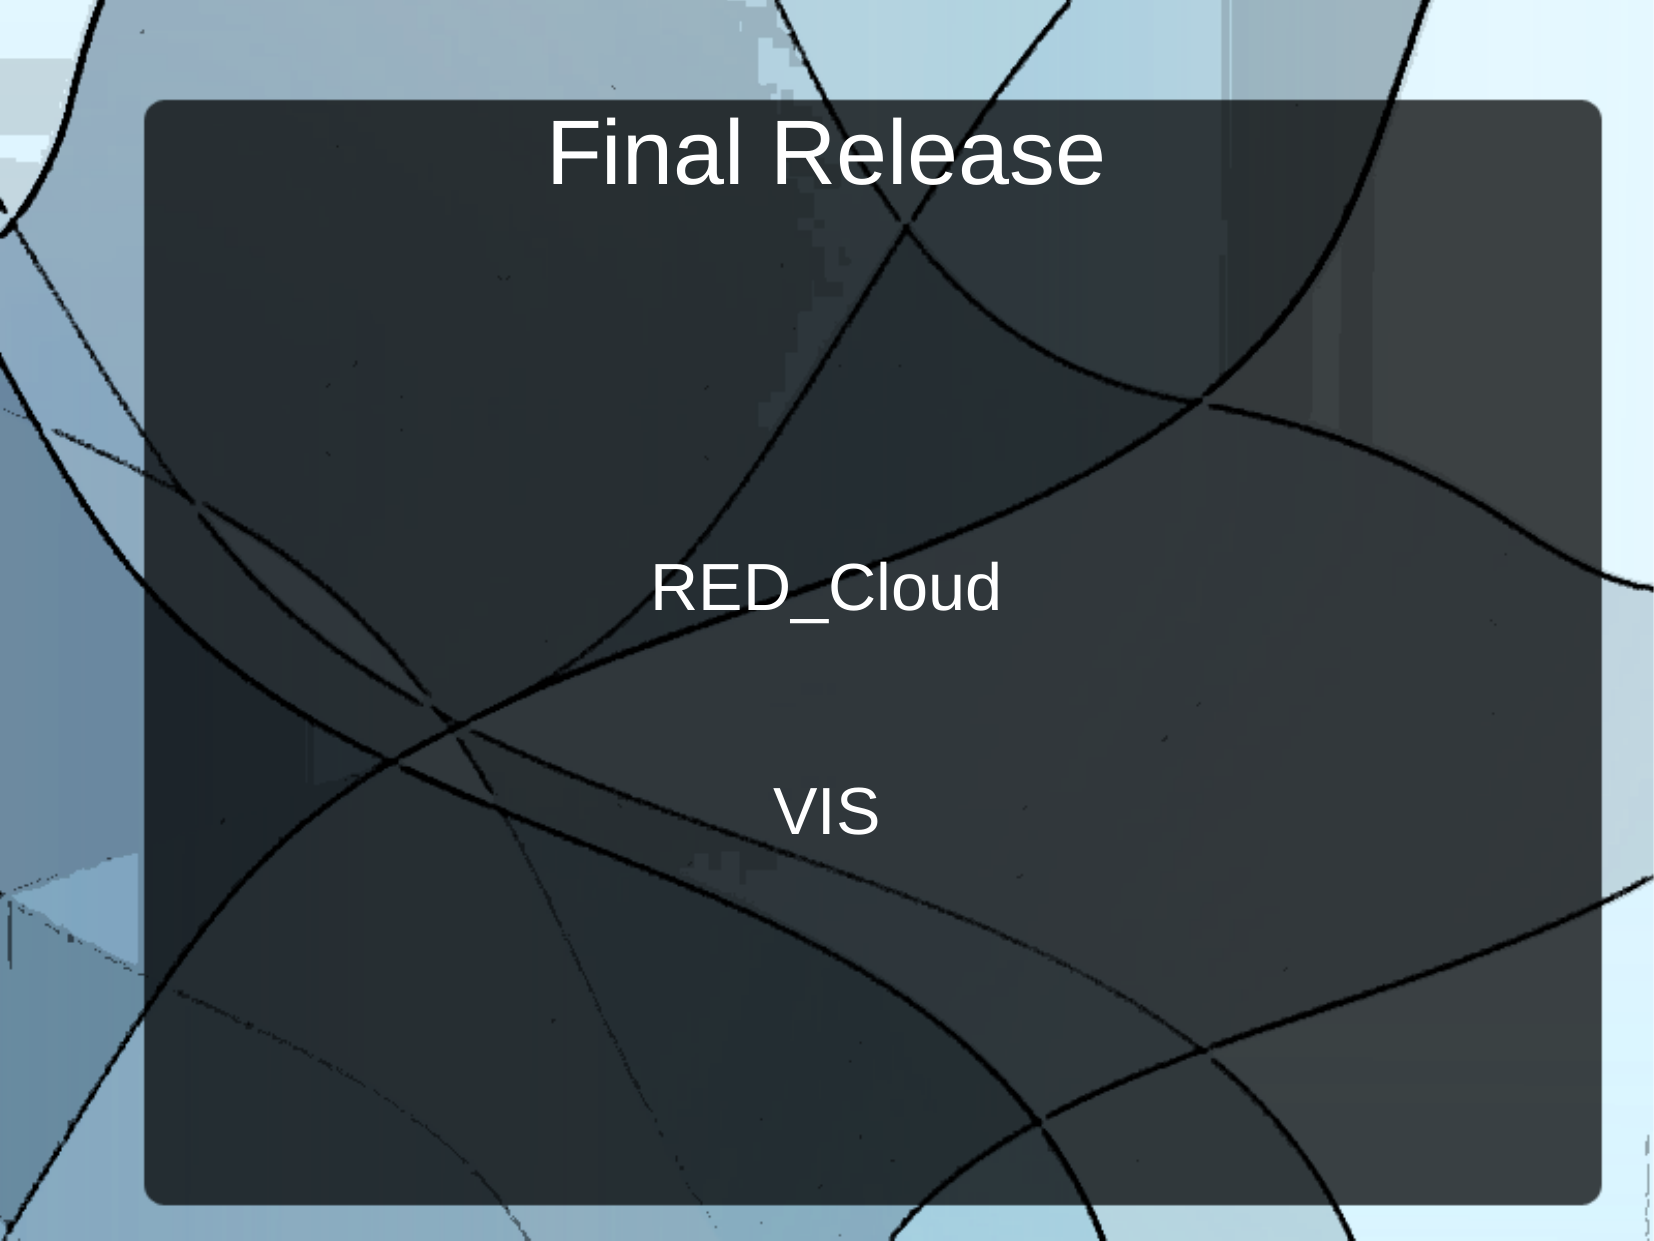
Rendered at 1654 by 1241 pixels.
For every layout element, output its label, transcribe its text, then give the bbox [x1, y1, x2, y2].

subtitle RED_Cloud VIS [82, 290, 1571, 1109]
picture [0, 0, 1654, 1241]
title Final Release [82, 49, 1571, 257]
